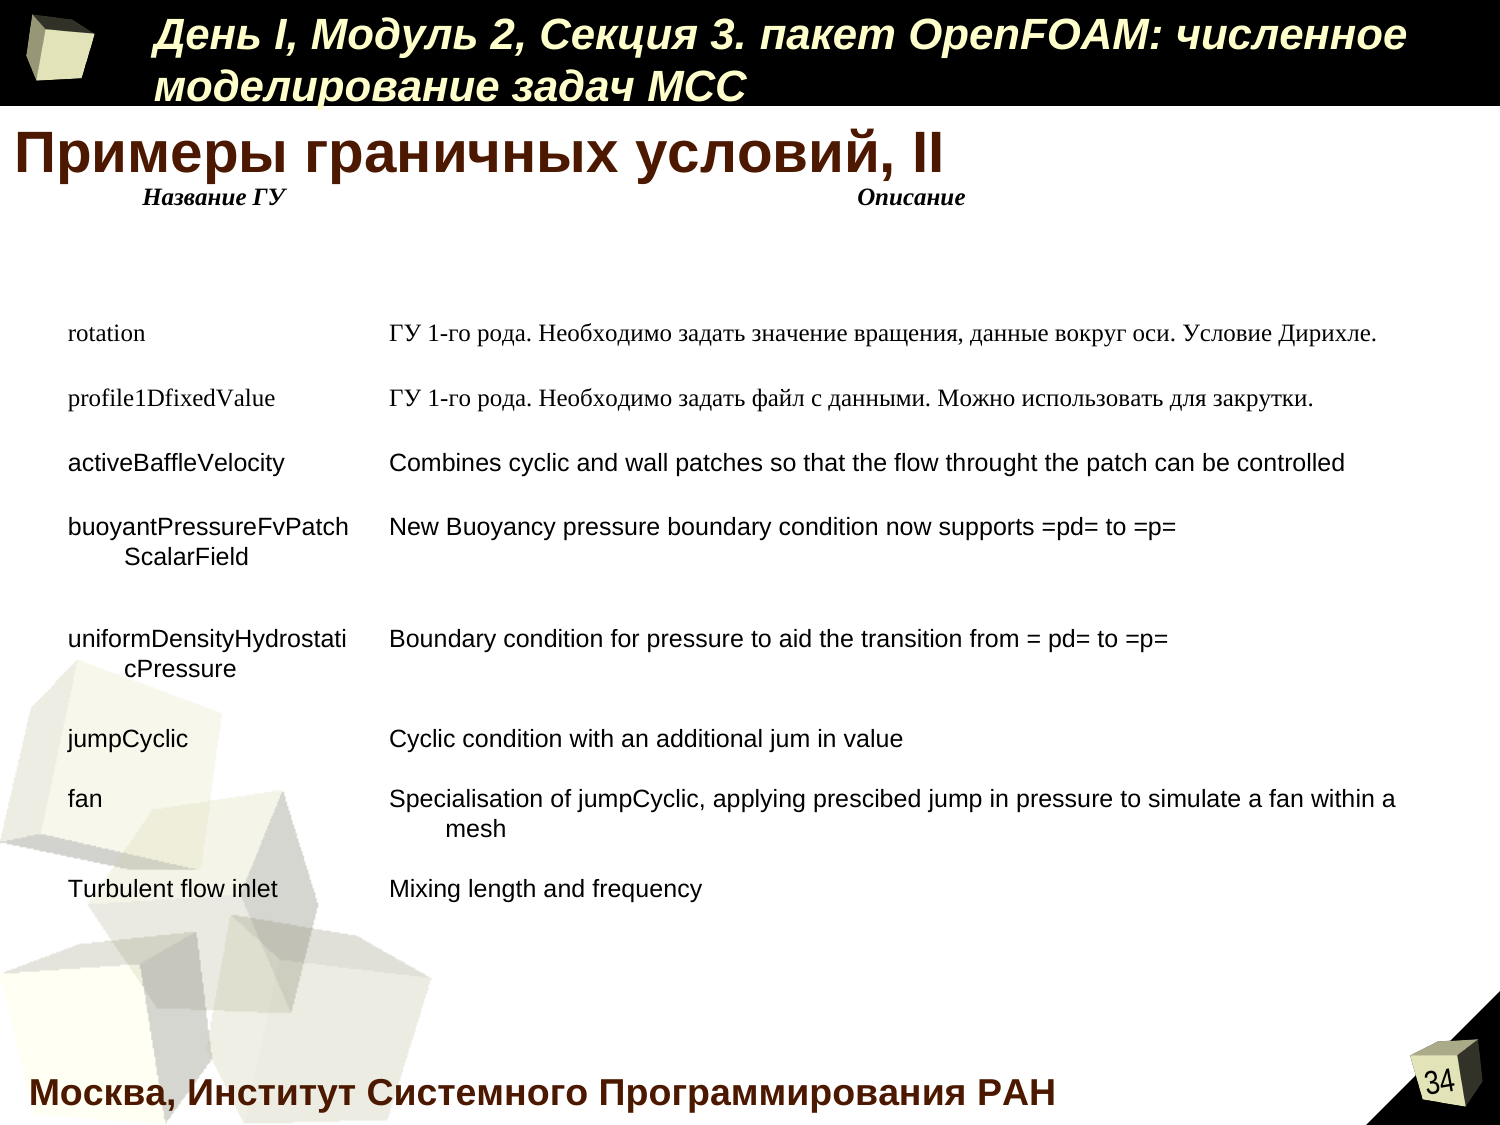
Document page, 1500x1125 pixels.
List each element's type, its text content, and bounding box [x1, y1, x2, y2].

table_cell Boundary condition for pressure to aid the transition from = pd= to =p= [374, 614, 1449, 715]
table_cell profile1DfixedValue [53, 374, 374, 438]
table_cell uniformDensityHydrostaticPressure [53, 614, 374, 715]
table_cell activeBaffleVelocity [53, 438, 374, 503]
table_header Описание [374, 192, 1449, 237]
table_cell ГУ 1-го рода. Необходимо задать файл с данными. Можно использовать для закрутки. [374, 374, 1449, 438]
table_cell New Buoyancy pressure boundary condition now supports =pd= to =p= [374, 503, 1449, 614]
table_cell [53, 237, 1449, 309]
table_header Название ГУ [53, 192, 374, 237]
table_cell rotation [53, 309, 374, 374]
picture [0, 659, 433, 1125]
table_cell Cyclic condition with an additional jum in value Specialisation of jumpCyclic, applying prescibed jump in pressure to simulate a fan within a mesh Mixing length and frequency [374, 715, 1449, 913]
table_cell ГУ 1-го рода. Необходимо задать значение вращения, данные вокруг оси. Условие Дирихле. [374, 309, 1449, 374]
table_cell jumpCyclic fan Turbulent flow inlet [53, 715, 374, 913]
table_cell buoyantPressureFvPatchScalarField [53, 503, 374, 614]
picture [423, 1088, 433, 1102]
text_box Примеры граничных условий, II [0, 106, 1500, 192]
table_cell Combines cyclic and wall patches so that the flow throught the patch can be controlled [374, 438, 1449, 503]
